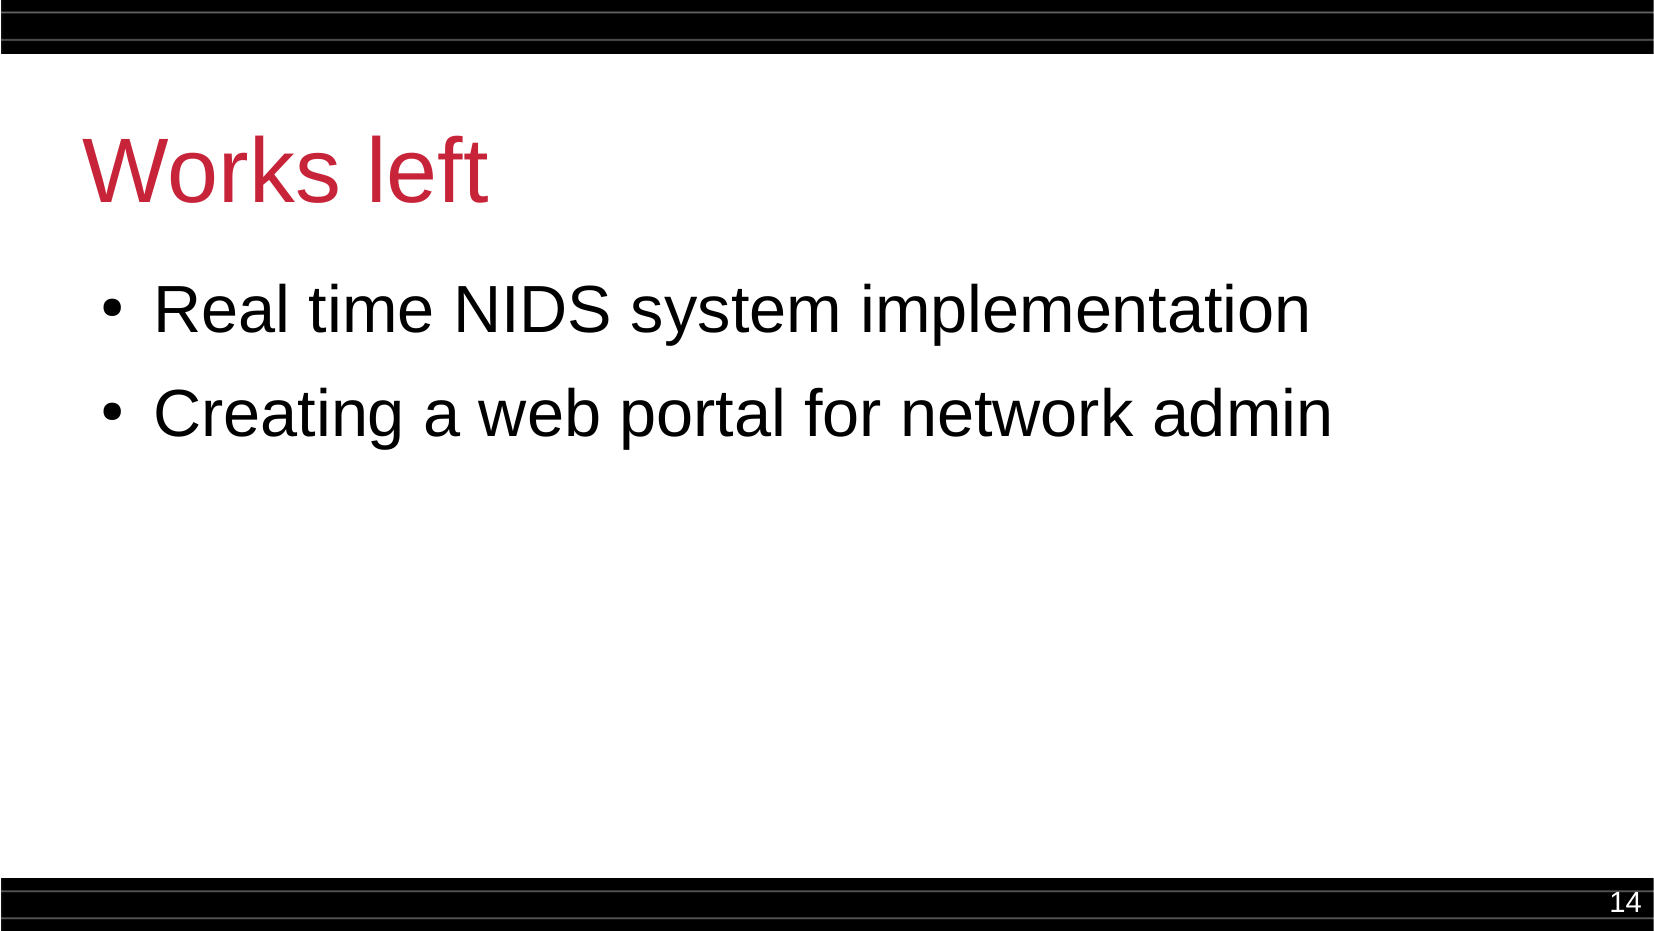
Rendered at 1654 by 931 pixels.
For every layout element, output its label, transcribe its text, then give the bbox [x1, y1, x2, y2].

picture [1, 878, 1654, 931]
picture [1, 0, 1654, 54]
list Real time NIDS system implementation Creating a web portal for network admin [82, 271, 1571, 758]
title Works left [82, 92, 1571, 249]
